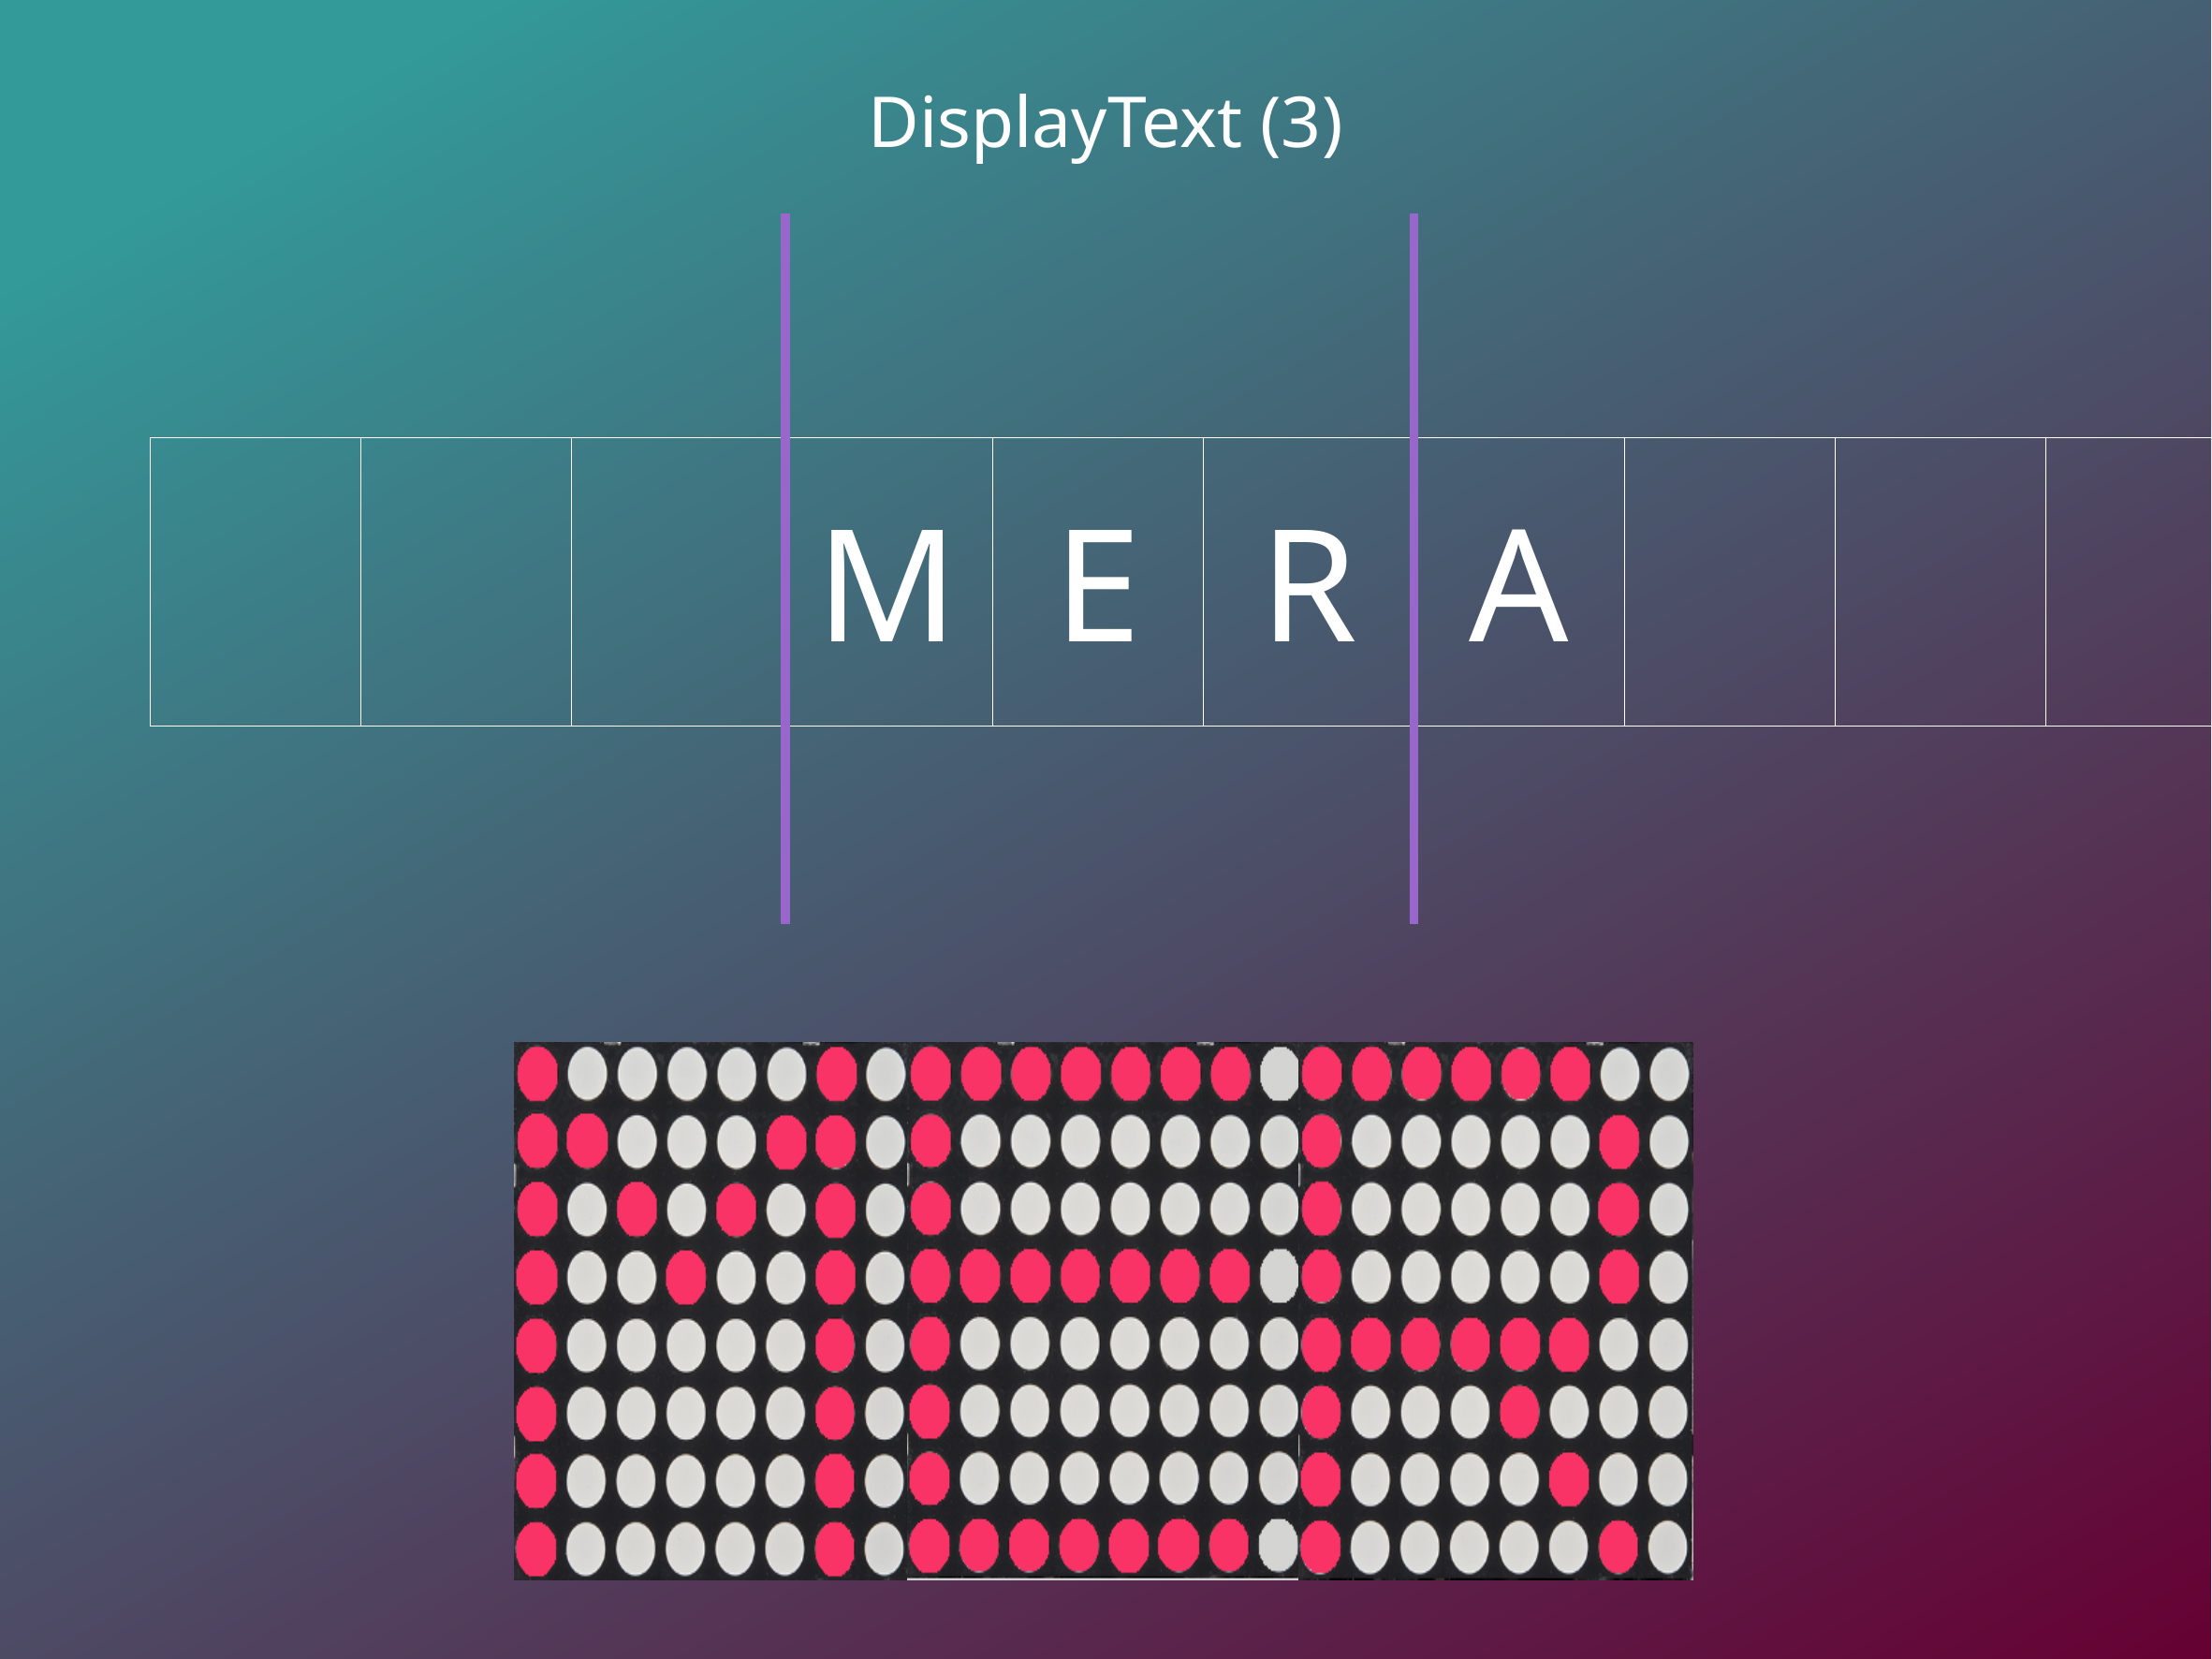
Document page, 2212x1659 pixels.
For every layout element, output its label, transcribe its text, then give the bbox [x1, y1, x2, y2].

table_header M [790, 438, 992, 726]
table_header [572, 438, 781, 726]
table_header A [1418, 438, 1624, 726]
table_header [1836, 438, 2045, 726]
table_header [2046, 438, 2212, 726]
text_box DisplayText (3) [843, 66, 1368, 222]
picture [514, 1042, 1693, 1580]
table_header [151, 438, 360, 726]
table_header R [1204, 438, 1410, 726]
table_header E [993, 438, 1203, 726]
table_header [361, 438, 571, 726]
table_header [1625, 438, 1835, 726]
